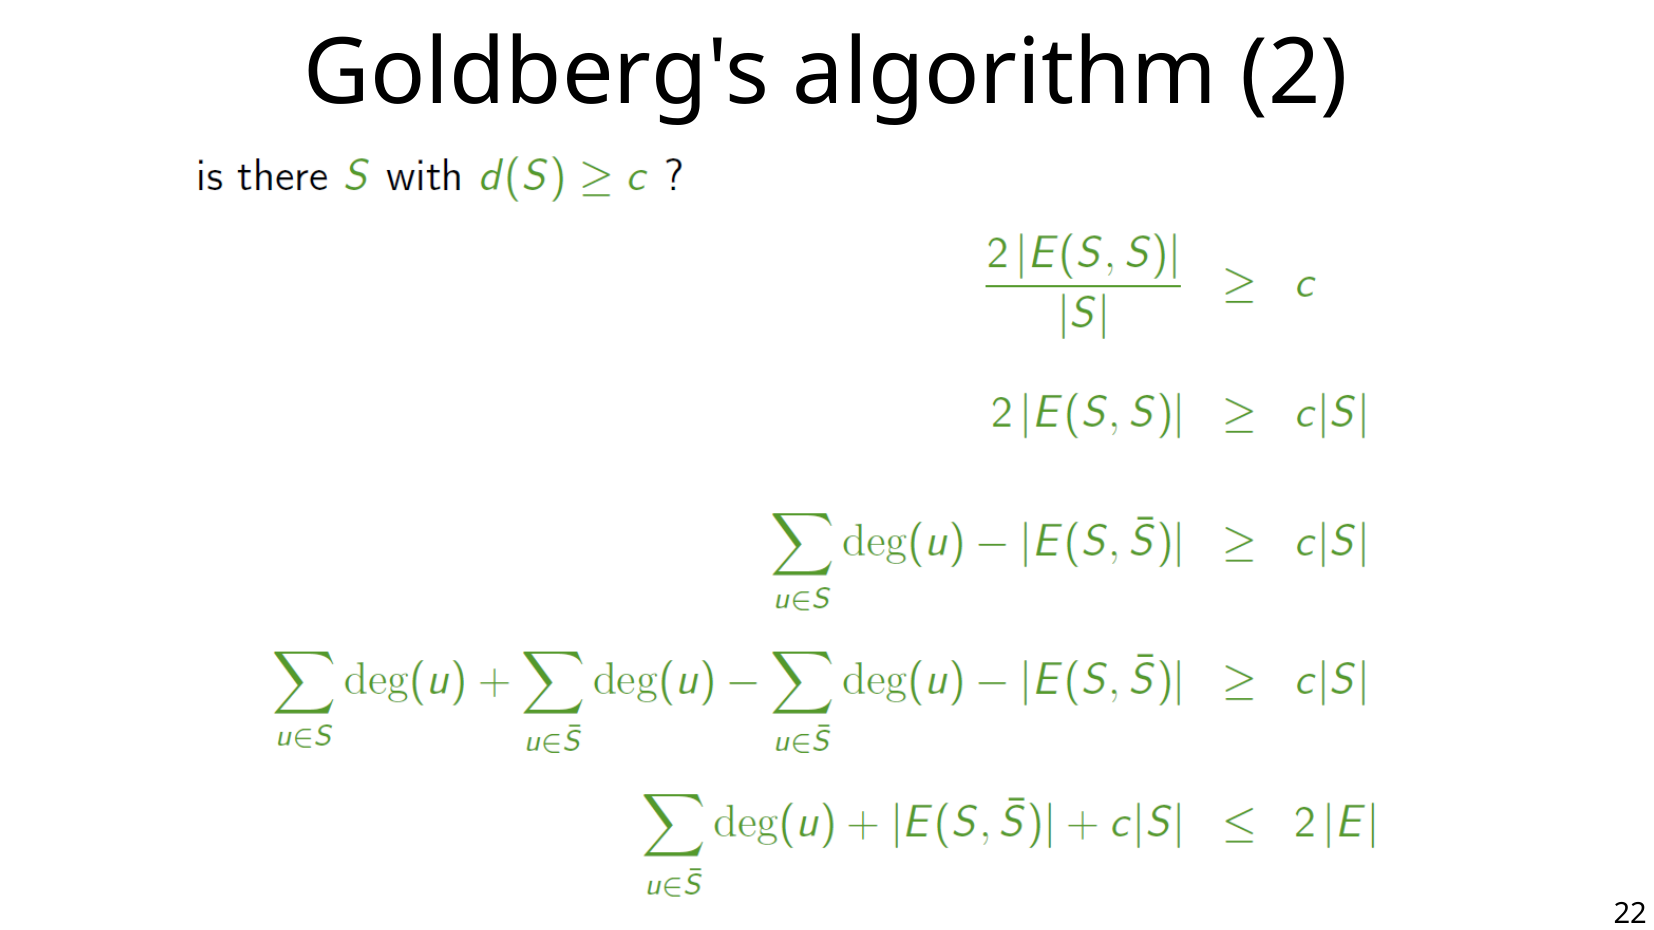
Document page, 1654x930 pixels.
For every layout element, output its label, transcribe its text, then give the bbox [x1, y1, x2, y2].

title Goldberg's algorithm (2) [82, 1, 1571, 135]
picture [180, 132, 1410, 922]
